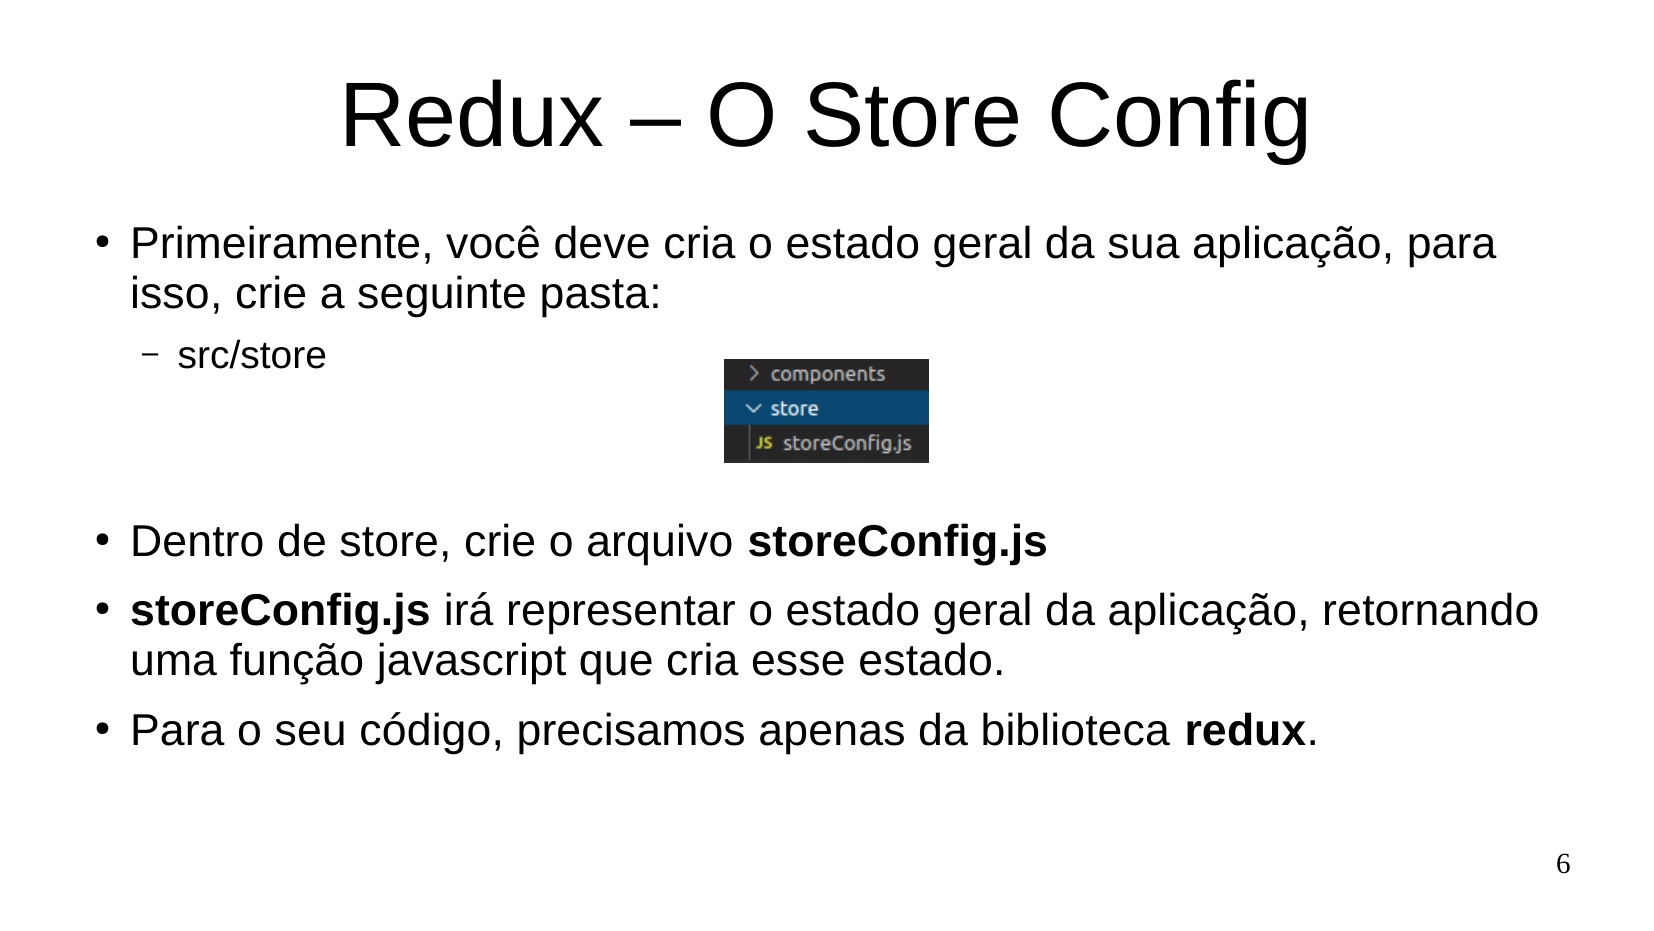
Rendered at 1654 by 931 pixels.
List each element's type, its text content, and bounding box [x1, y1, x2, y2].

picture [724, 359, 929, 463]
list Primeiramente, você deve cria o estado geral da sua aplicação, para isso, crie a seguinte pasta: src/store Dentro de store, crie o arquivo storeConfig.js storeConfig.js irá representar o estado geral da aplicação, retornando uma função javascript que cria esse estado. Para o seu código, precisamos apenas da biblioteca redux. [82, 217, 1571, 758]
title Redux – O Store Config [82, 37, 1571, 193]
